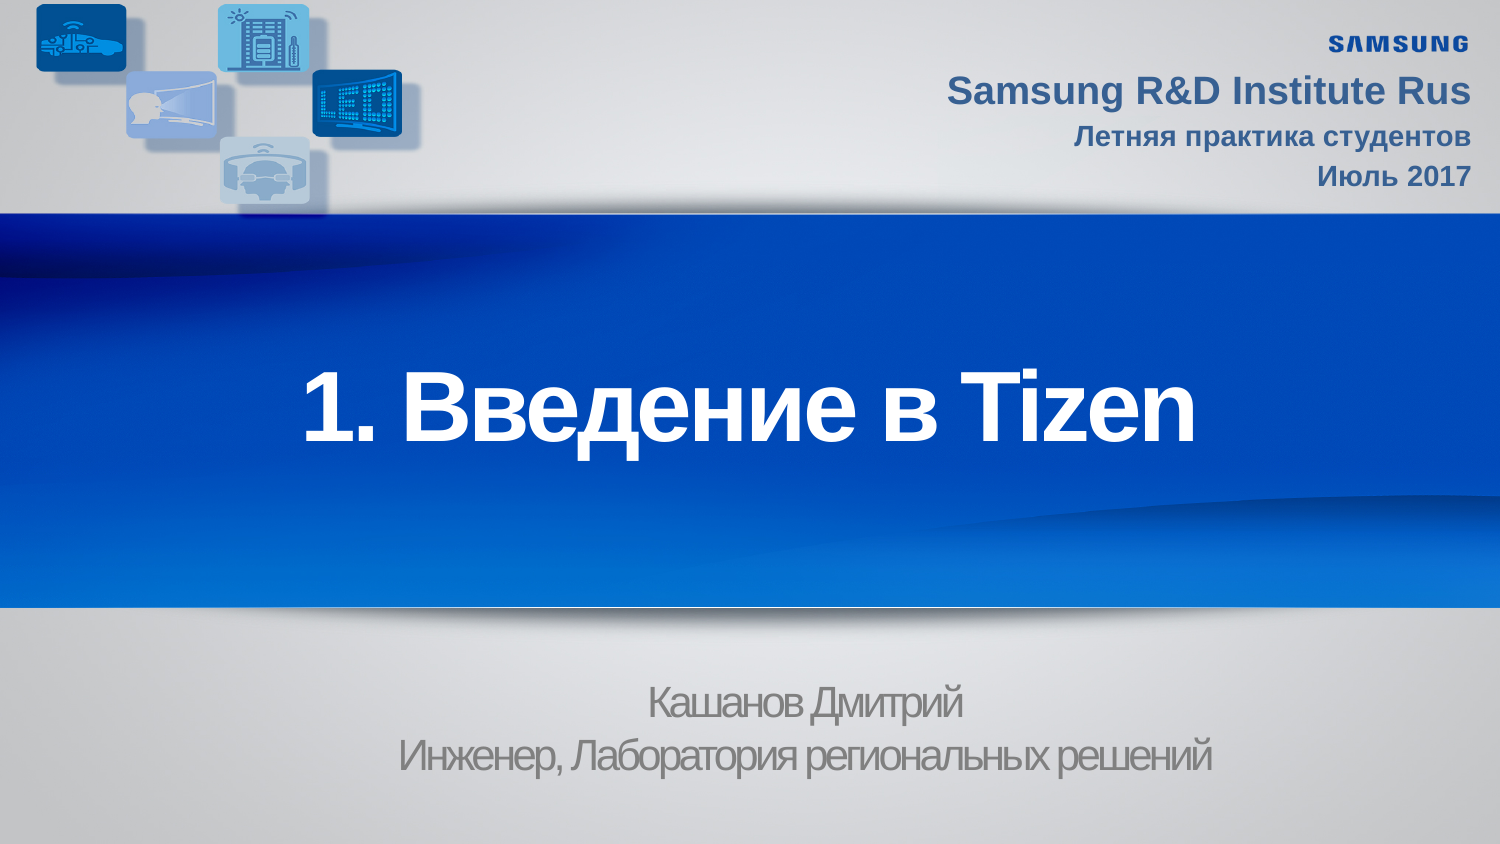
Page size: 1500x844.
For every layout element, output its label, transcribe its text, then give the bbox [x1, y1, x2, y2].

subtitle Кашанов Дмитрий Инженер, Лаборатория региональных решений [287, 666, 1325, 799]
text_box Samsung R&D Institute Rus [849, 56, 1490, 122]
picture [0, 0, 1500, 844]
text_box Летняя практика студентов Июль 2017 [591, 109, 1488, 201]
title 1. Введение в Tizen [112, 334, 1388, 502]
